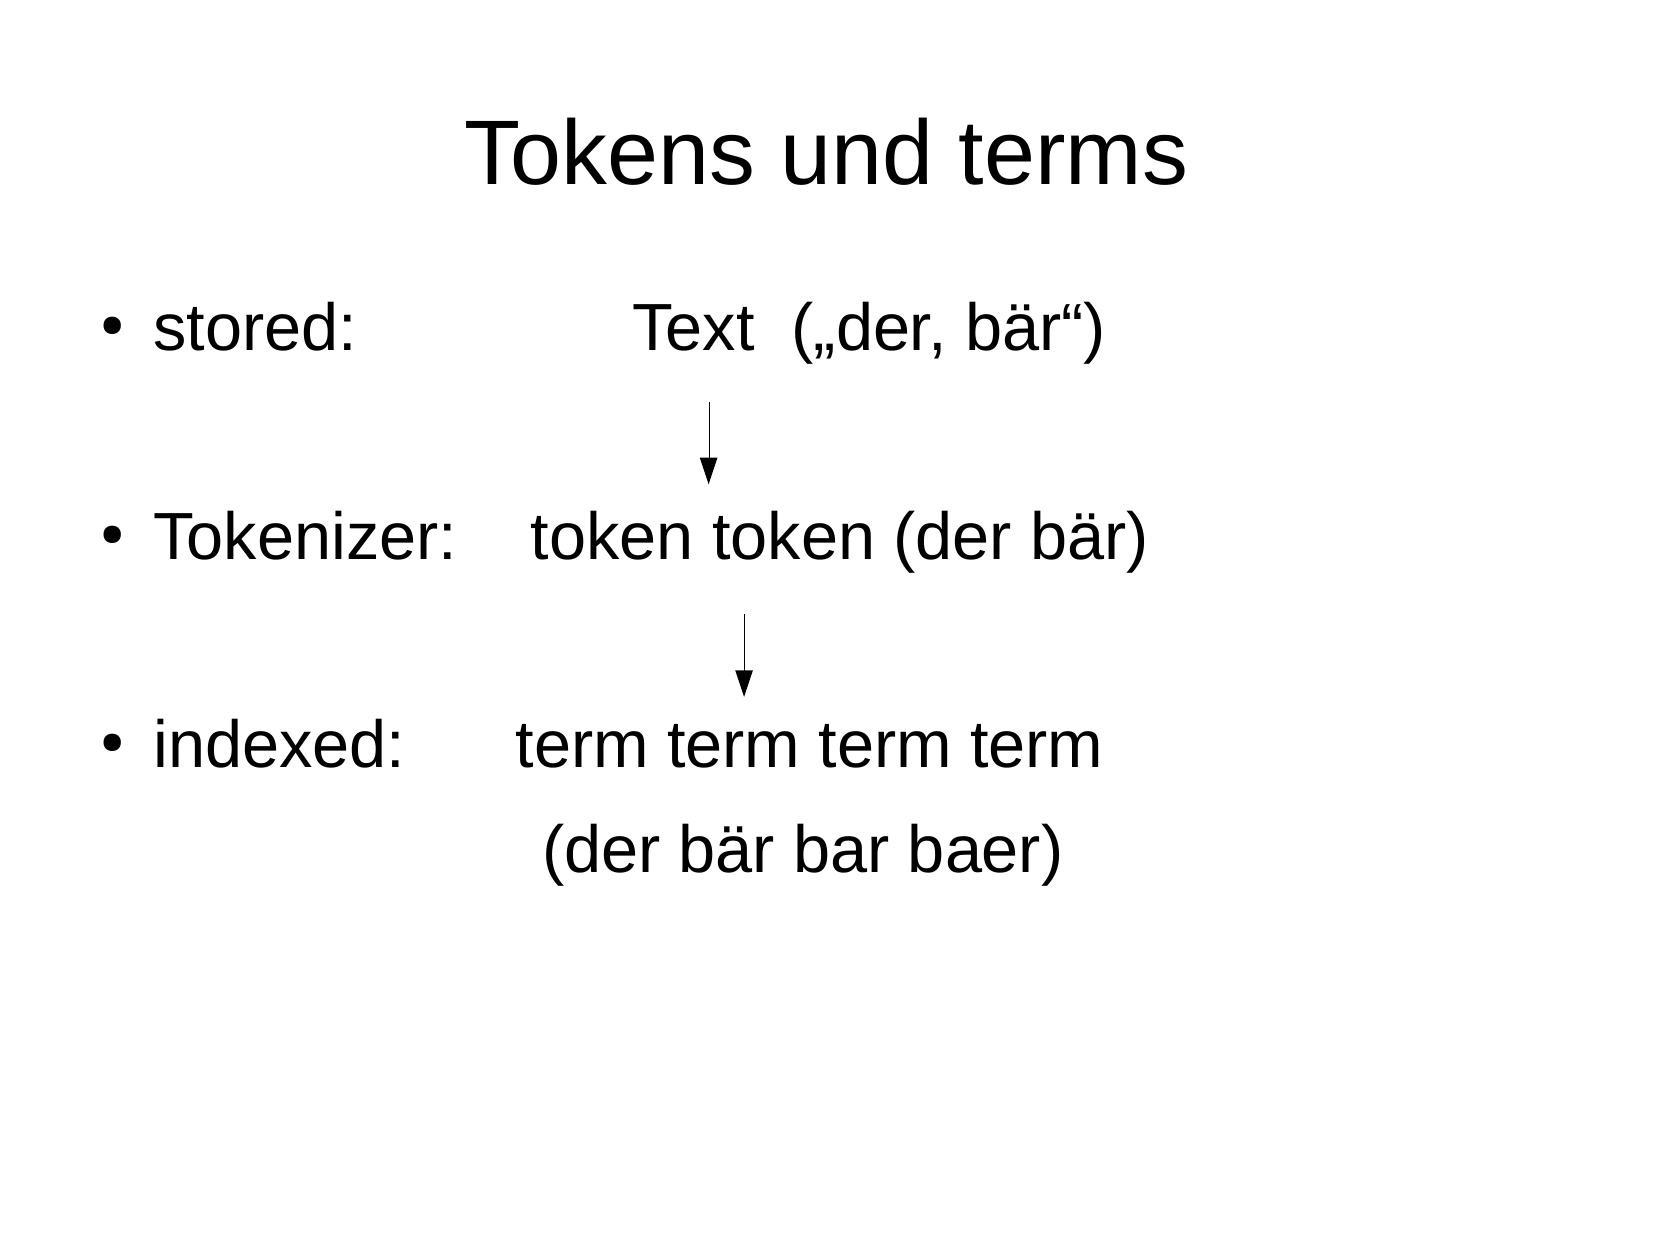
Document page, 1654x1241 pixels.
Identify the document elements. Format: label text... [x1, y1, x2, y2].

title Tokens und terms [82, 49, 1571, 257]
list stored: Text („der, bär“) Tokenizer: token token (der bär) indexed: term term term term (der bär bar baer) [82, 290, 1571, 1010]
